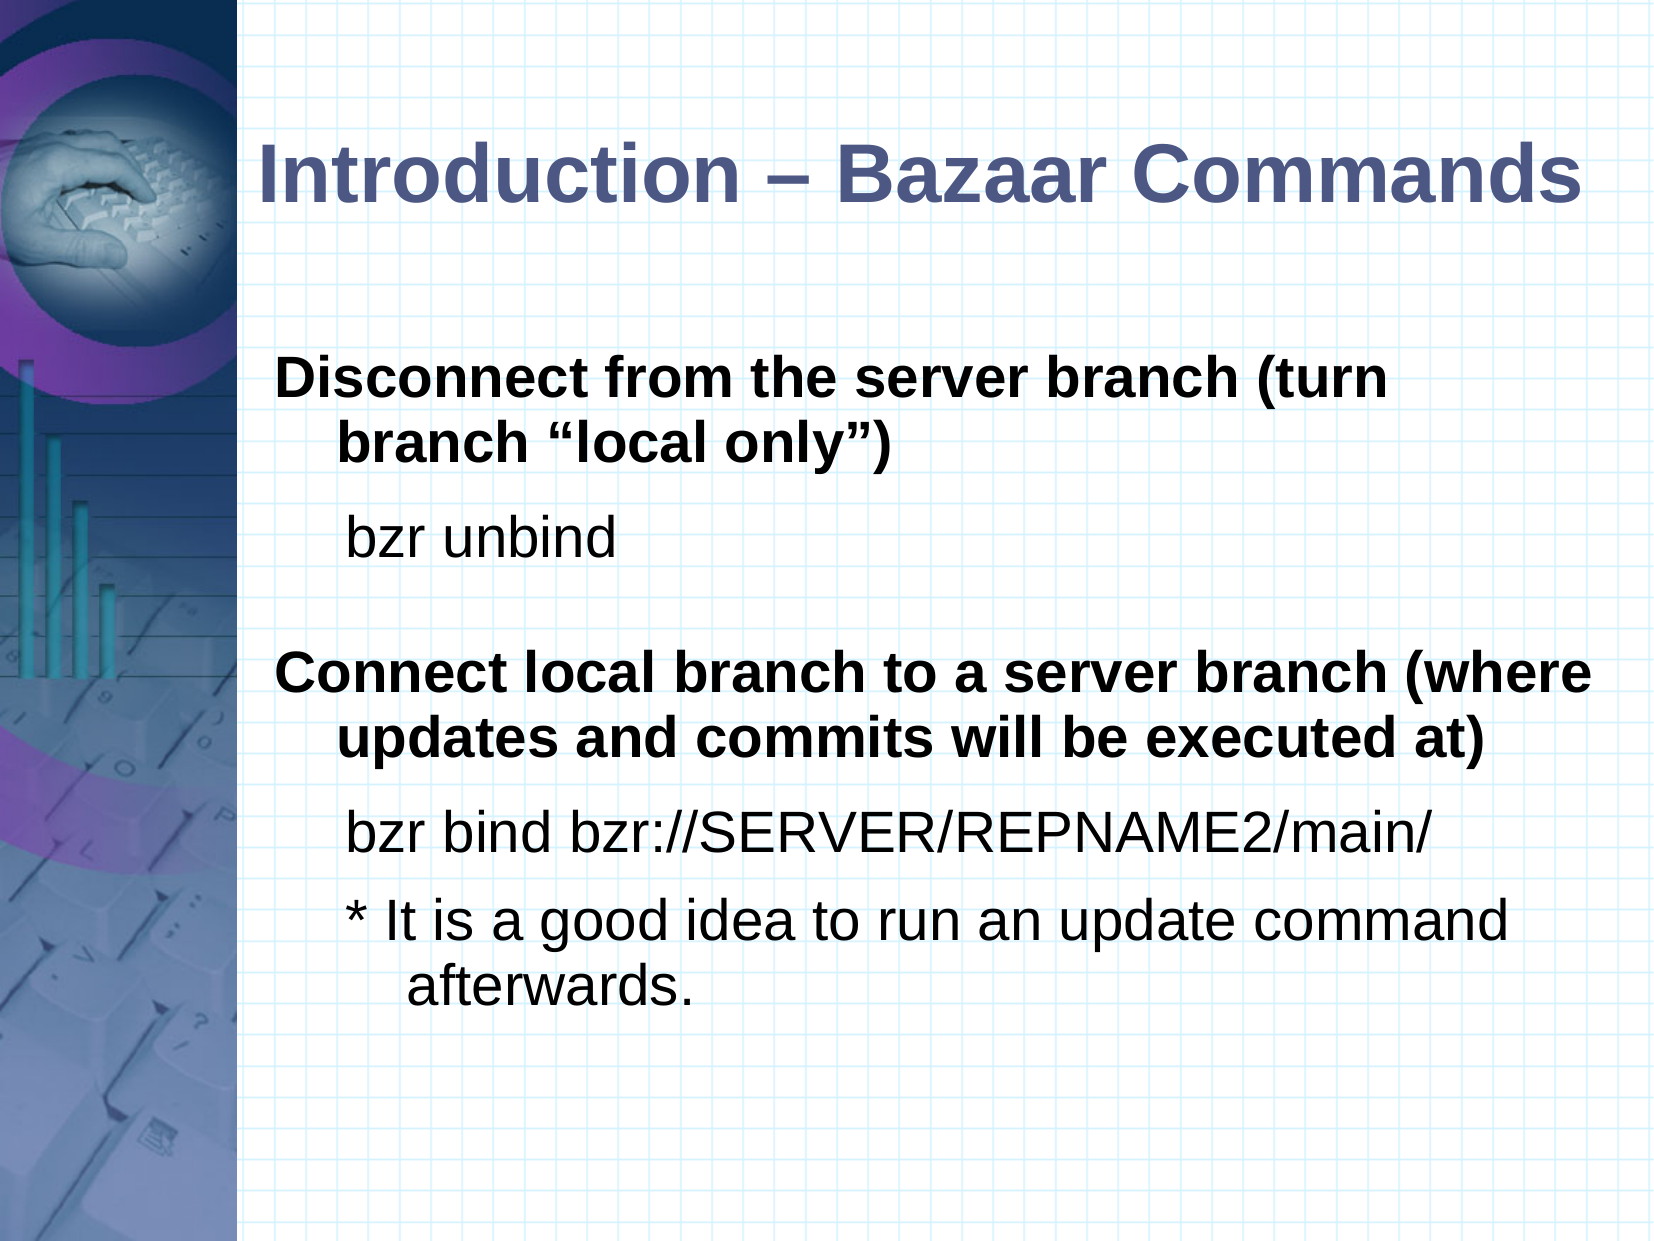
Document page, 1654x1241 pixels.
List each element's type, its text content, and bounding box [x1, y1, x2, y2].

picture [0, 0, 1654, 1241]
list Disconnect from the server branch (turn branch “local only”) bzr unbind Connect local branch to a server branch (where updates and commits will be executed at) bzr bind bzr://SERVER/REPNAME2/main/ * It is a good idea to run an update command afterwards. [265, 344, 1595, 1127]
title Introduction – Bazaar Commands [258, 70, 1633, 278]
